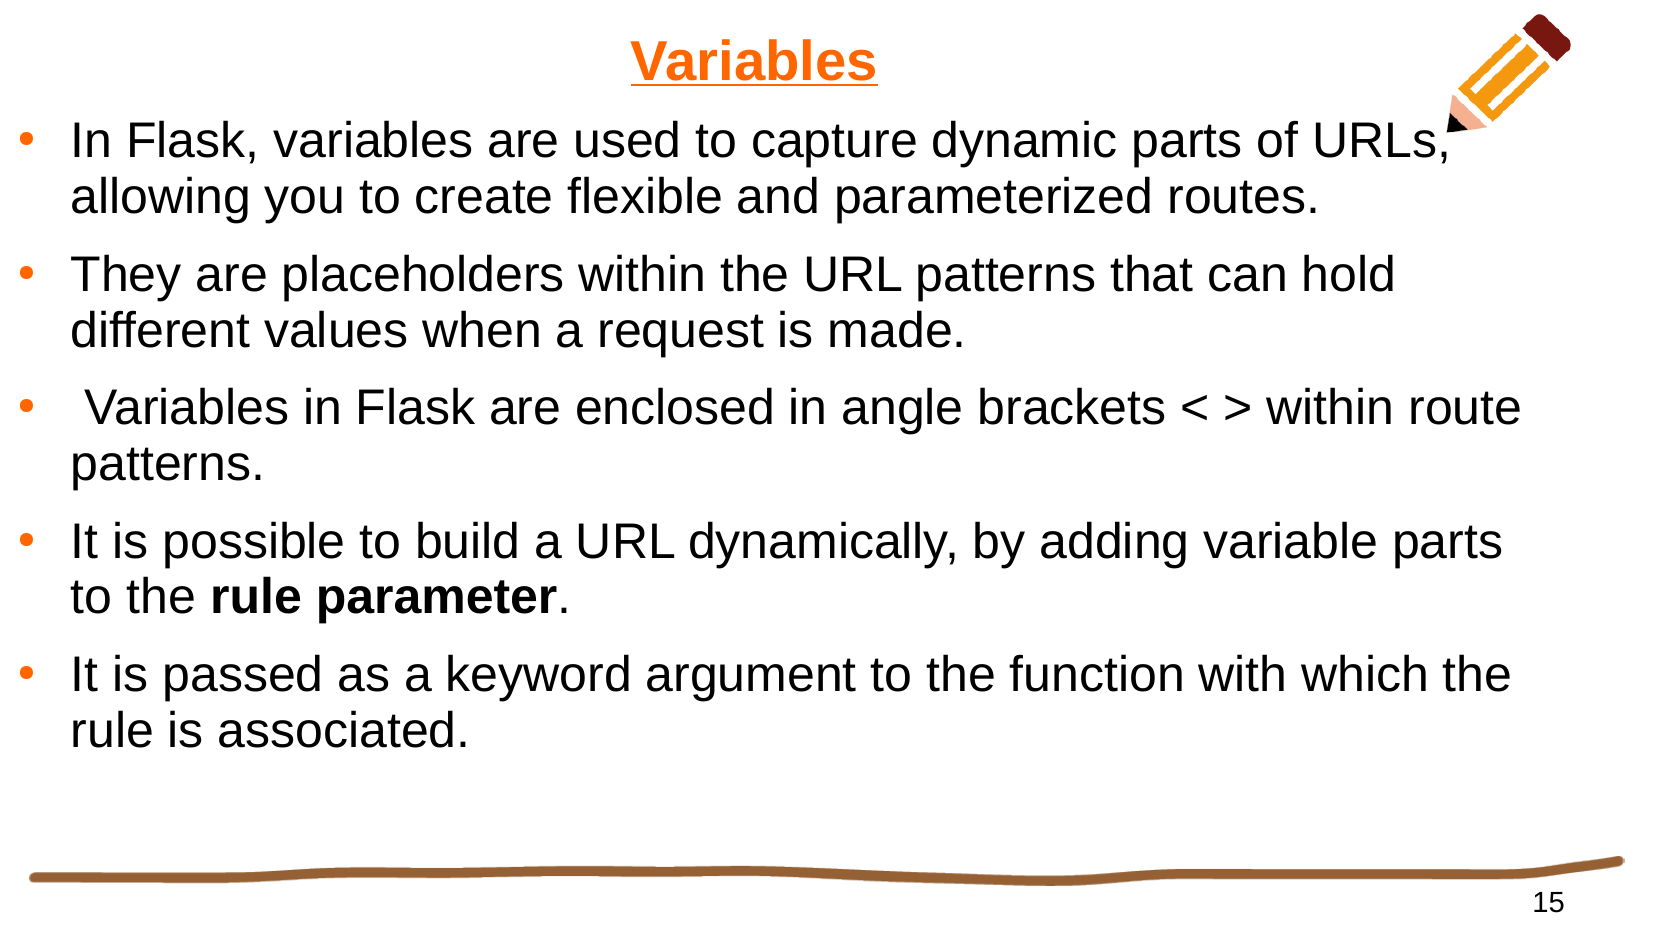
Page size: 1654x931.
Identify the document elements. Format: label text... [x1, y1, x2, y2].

picture [29, 856, 1625, 886]
title Variables [75, 9, 1434, 112]
picture [1446, 14, 1571, 133]
list In Flask, variables are used to capture dynamic parts of URLs, allowing you to create flexible and parameterized routes. They are placeholders within the URL patterns that can hold different values when a request is made. Variables in Flask are enclosed in angle brackets < > within route patterns. It is possible to build a URL dynamically, by adding variable parts to the rule parameter. It is passed as a keyword argument to the function with which the rule is associated. [0, 112, 1538, 857]
